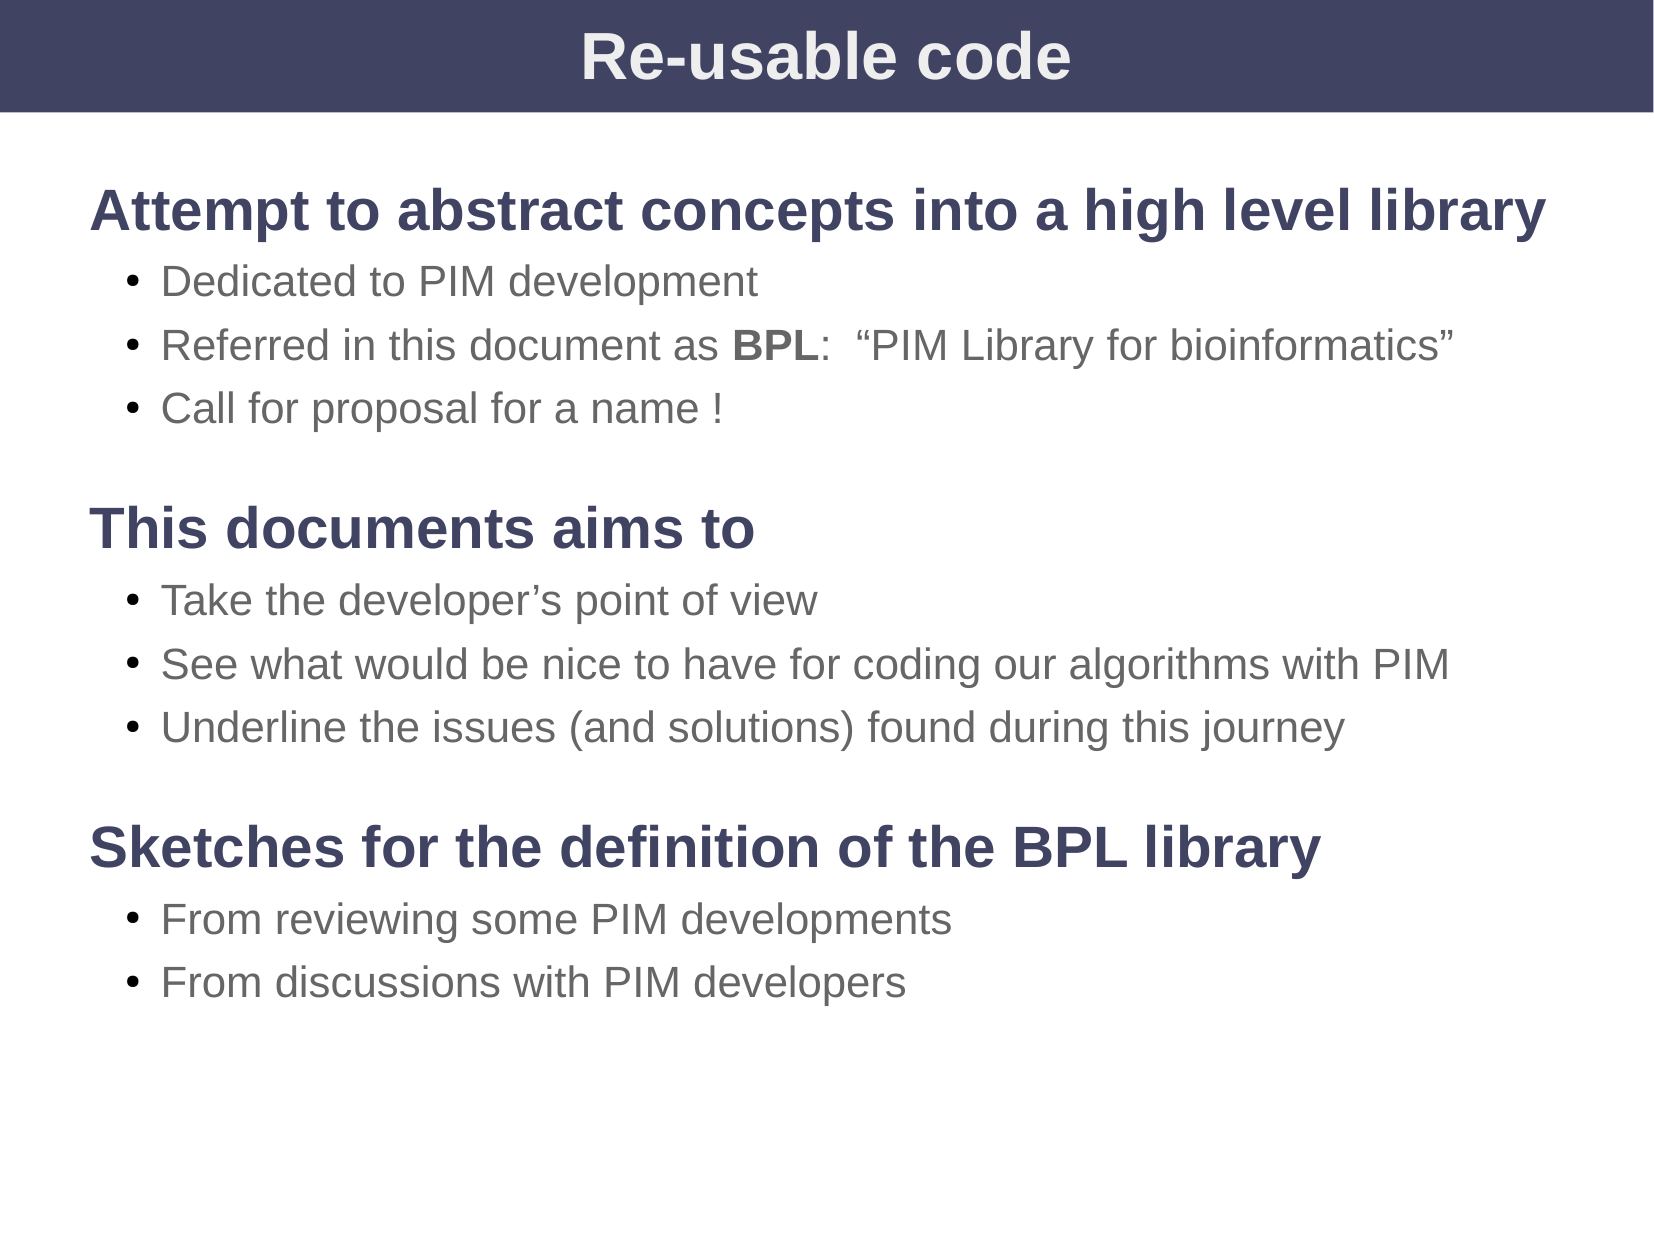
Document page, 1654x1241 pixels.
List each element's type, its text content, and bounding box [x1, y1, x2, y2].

text_box Re-usable code [0, 0, 1654, 113]
text_box Attempt to abstract concepts into a high level library Dedicated to PIM development Referred in this document as BPL: “PIM Library for bioinformatics” Call for proposal for a name ! This documents aims to Take the developer’s point of view See what would be nice to have for coding our algorithms with PIM Underline the issues (and solutions) found during this journey Sketches for the definition of the BPL library From reviewing some PIM developments From discussions with PIM developers [75, 169, 1613, 1064]
